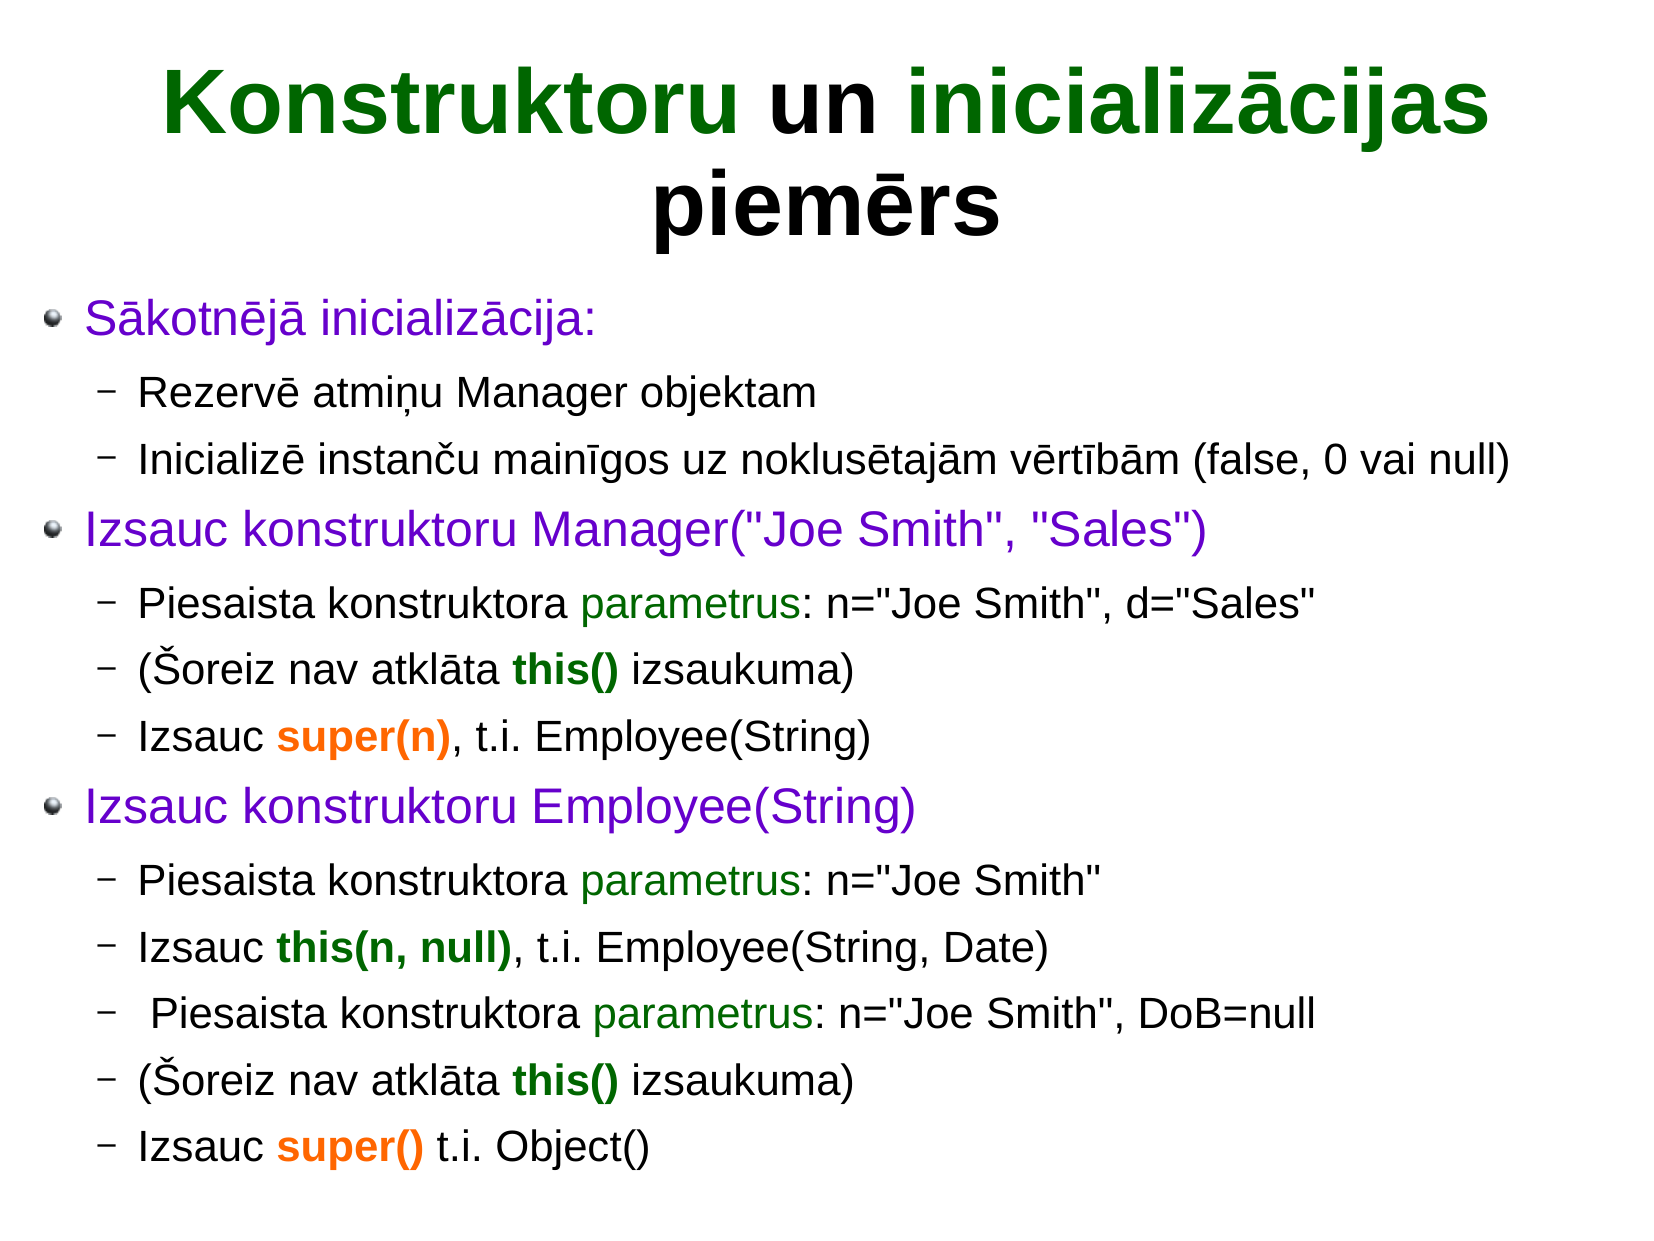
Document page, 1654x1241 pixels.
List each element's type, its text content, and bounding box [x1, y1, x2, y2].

title Konstruktoru un inicializācijas piemērs [82, 49, 1571, 257]
list Sākotnējā inicializācija: Rezervē atmiņu Manager objektam Inicializē instanču mainīgos uz noklusētajām vērtībām (false, 0 vai null) Izsauc konstruktoru Manager("Joe Smith", "Sales") Piesaista konstruktora parametrus: n="Joe Smith", d="Sales" (Šoreiz nav atklāta this() izsaukuma) Izsauc super(n), t.i. Employee(String) Izsauc konstruktoru Employee(String) Piesaista konstruktora parametrus: n="Joe Smith" Izsauc this(n, null), t.i. Employee(String, Date) Piesaista konstruktora parametrus: n="Joe Smith", DoB=null (Šoreiz nav atklāta this() izsaukuma) Izsauc super() t.i. Object() [31, 290, 1654, 1174]
